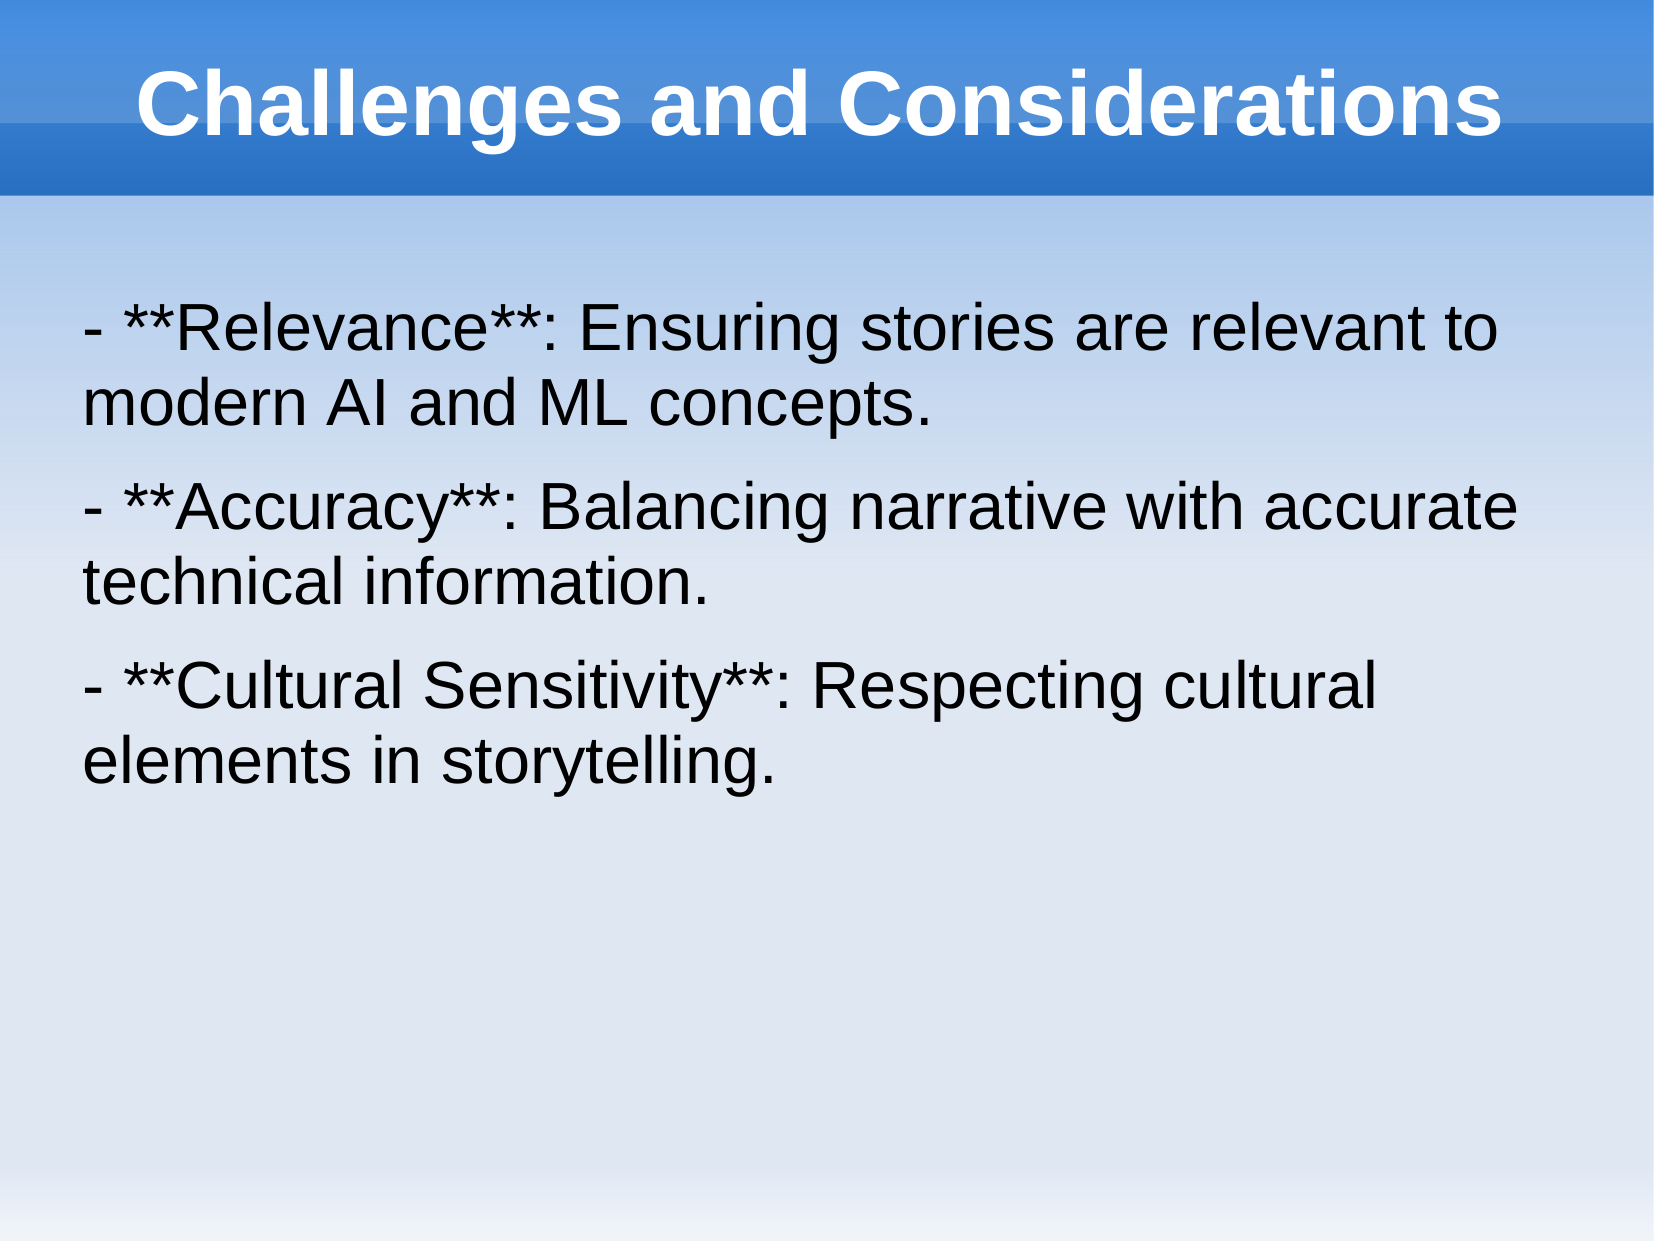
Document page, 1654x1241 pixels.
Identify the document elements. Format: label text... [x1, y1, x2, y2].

list - **Relevance**: Ensuring stories are relevant to modern AI and ML concepts. - **Accuracy**: Balancing narrative with accurate technical information. - **Cultural Sensitivity**: Respecting cultural elements in storytelling. [82, 290, 1571, 1109]
picture [0, 0, 1654, 1241]
title Challenges and Considerations [76, 0, 1565, 208]
